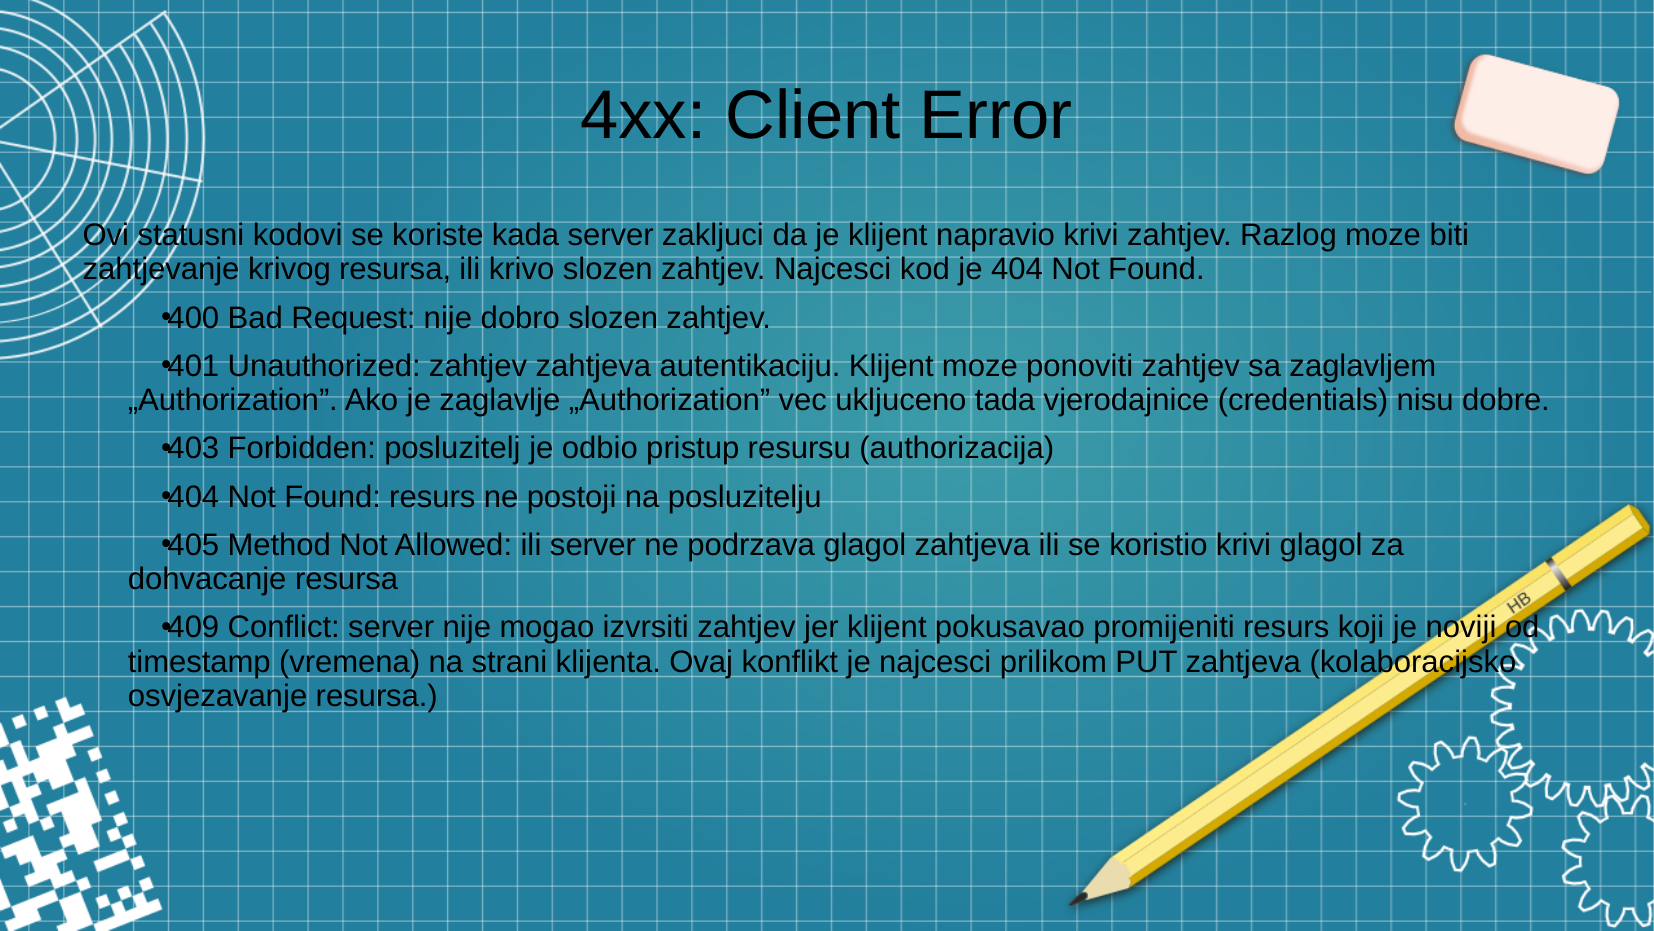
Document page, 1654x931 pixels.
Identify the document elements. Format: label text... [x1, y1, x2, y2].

picture [0, 0, 1654, 931]
title 4xx: Client Error [82, 37, 1571, 193]
list Ovi statusni kodovi se koriste kada server zakljuci da je klijent napravio krivi zahtjev. Razlog moze biti zahtjevanje krivog resursa, ili krivo slozen zahtjev. Najcesci kod je 404 Not Found. 400 Bad Request: nije dobro slozen zahtjev. 401 Unauthorized: zahtjev zahtjeva autentikaciju. Klijent moze ponoviti zahtjev sa zaglavljem „Authorization”. Ako je zaglavlje „Authorization” vec ukljuceno tada vjerodajnice (credentials) nisu dobre. 403 Forbidden: posluzitelj je odbio pristup resursu (authorizacija) 404 Not Found: resurs ne postoji na posluzitelju 405 Method Not Allowed: ili server ne podrzava glagol zahtjeva ili se koristio krivi glagol za dohvacanje resursa 409 Conflict: server nije mogao izvrsiti zahtjev jer klijent pokusavao promijeniti resurs koji je noviji od timestamp (vremena) na strani klijenta. Ovaj konflikt je najcesci prilikom PUT zahtjeva (kolaboracijsko osvjezavanje resursa.) [82, 217, 1571, 758]
